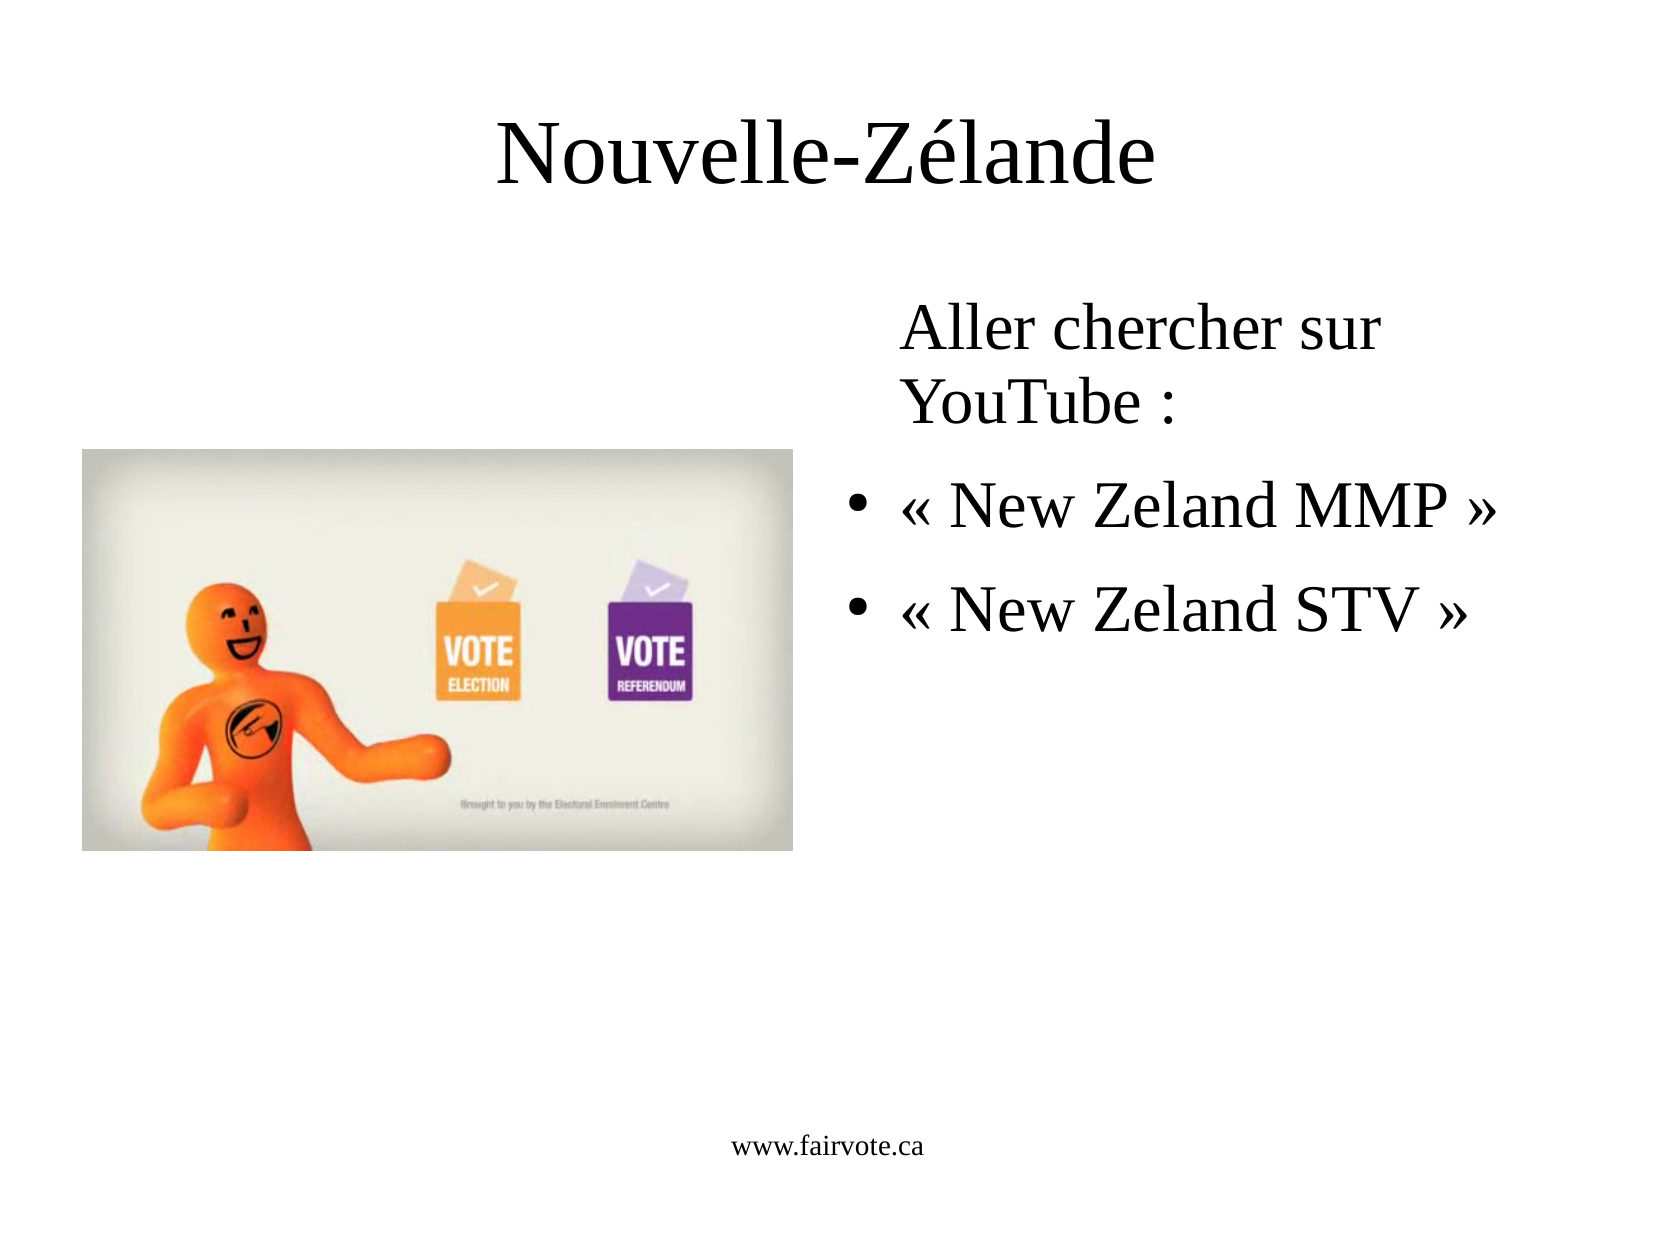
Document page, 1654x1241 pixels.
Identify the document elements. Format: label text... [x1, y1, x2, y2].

picture [82, 449, 793, 851]
title Nouvelle-Zélande [82, 49, 1571, 257]
list Aller chercher sur YouTube : « New Zeland MMP » « New Zeland STV » [828, 290, 1539, 1010]
